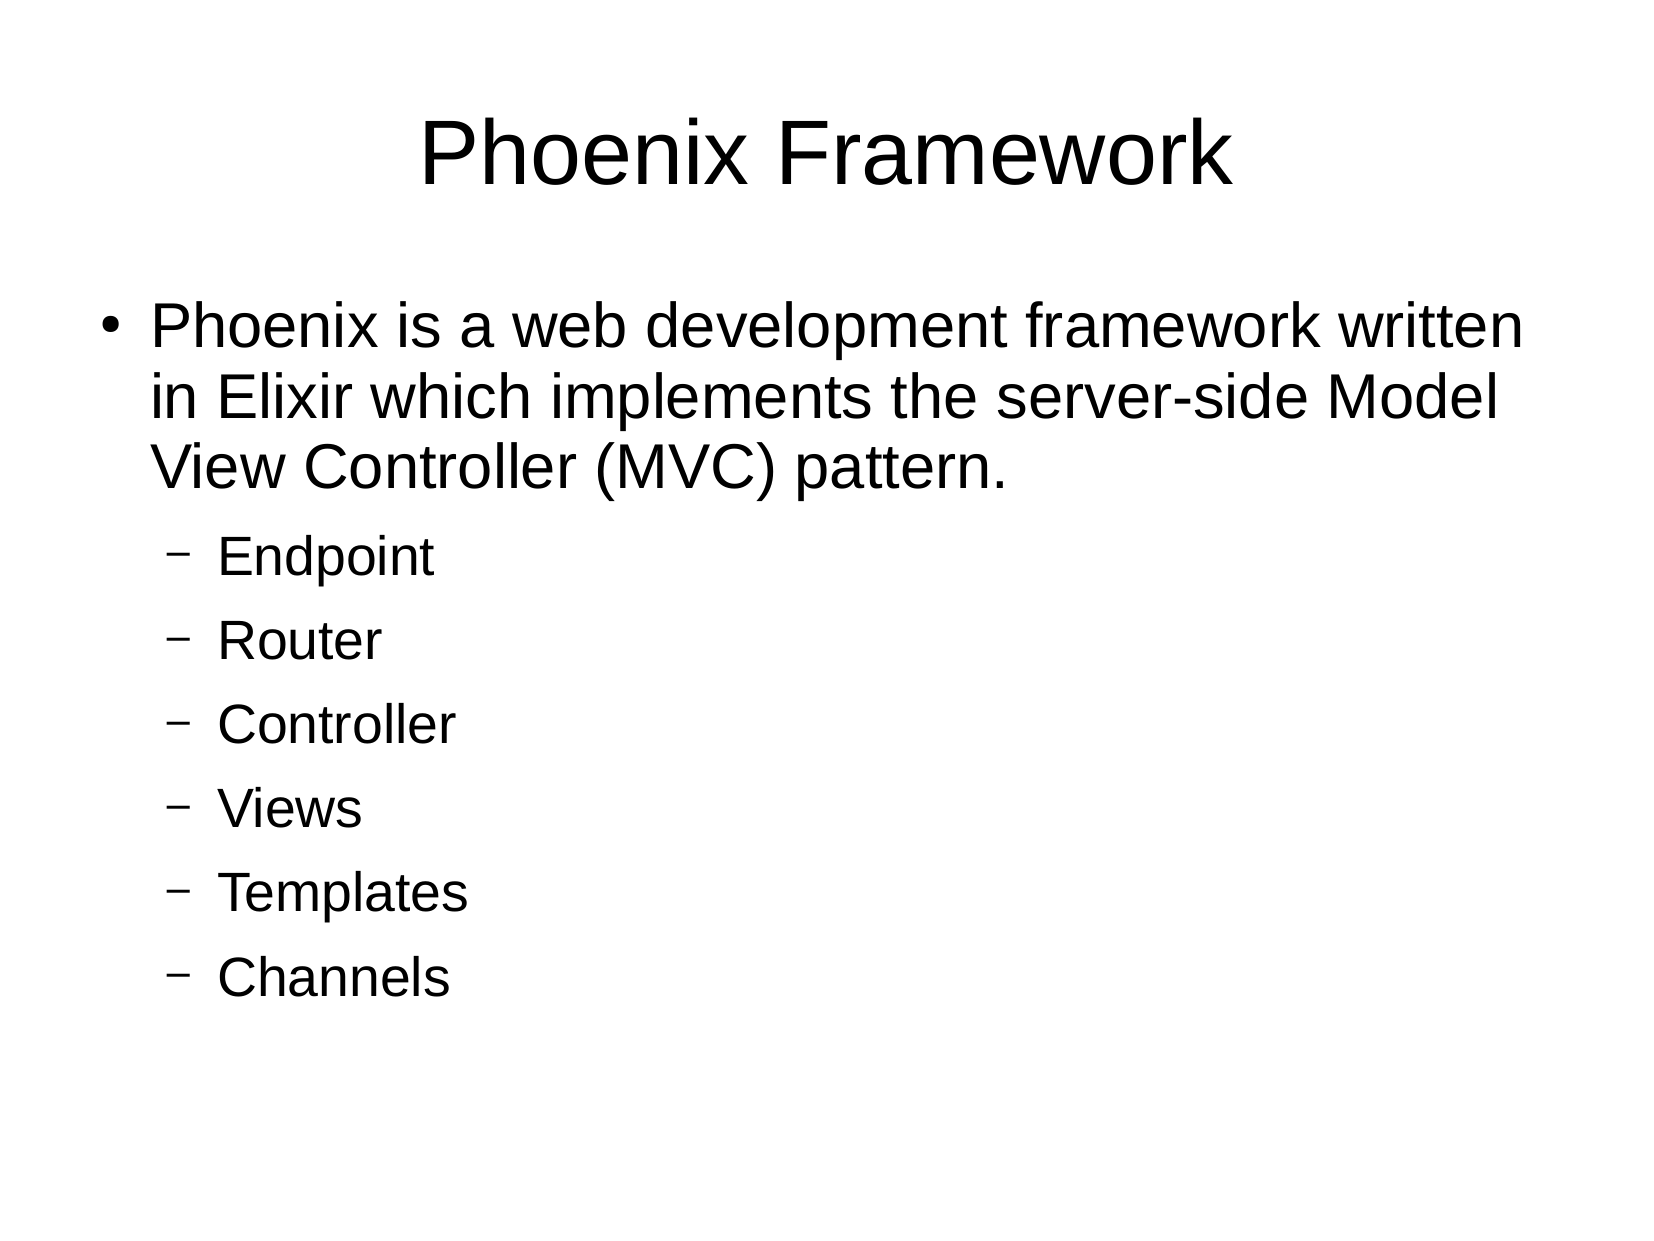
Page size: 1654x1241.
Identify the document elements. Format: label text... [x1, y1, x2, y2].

list Phoenix is a web development framework written in Elixir which implements the server-side Model View Controller (MVC) pattern. Endpoint Router Controller Views Templates Channels [82, 290, 1571, 1010]
title Phoenix Framework [82, 49, 1571, 257]
